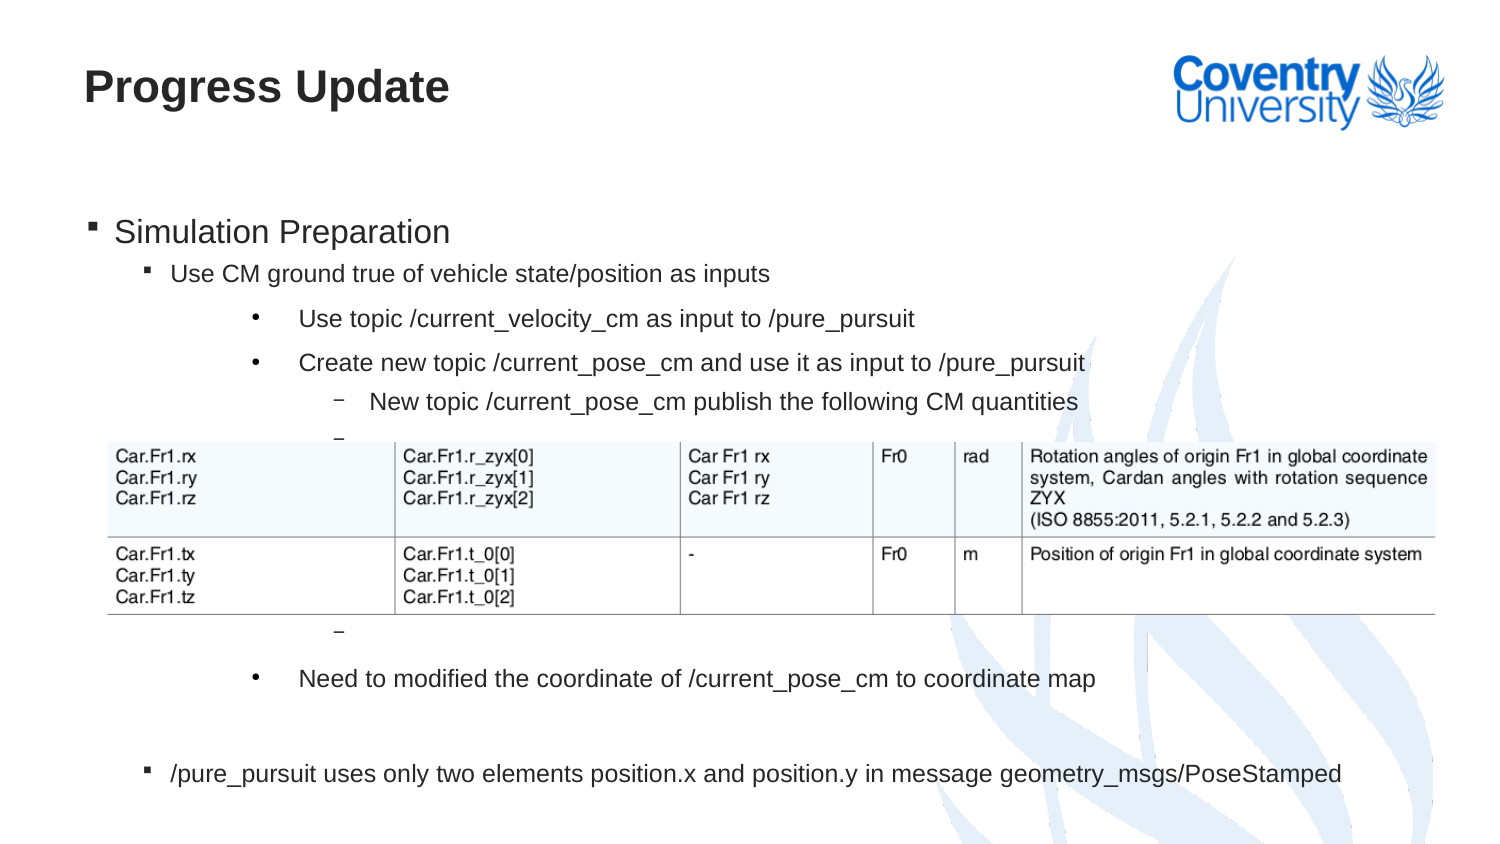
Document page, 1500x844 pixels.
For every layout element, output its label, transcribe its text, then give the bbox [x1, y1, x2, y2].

title Progress Update [68, 55, 1363, 174]
picture [106, 256, 1441, 844]
list Simulation Preparation Use CM ground true of vehicle state/position as inputs Use topic /current_velocity_cm as input to /pure_pursuit Create new topic /current_pose_cm and use it as input to /pure_pursuit New topic /current_pose_cm publish the following CM quantities Need to modified the coordinate of /current_pose_cm to coordinate map /pure_pursuit uses only two elements position.x and position.y in message geometry_msgs/PoseStamped [70, 182, 1365, 719]
picture [1169, 52, 1450, 132]
